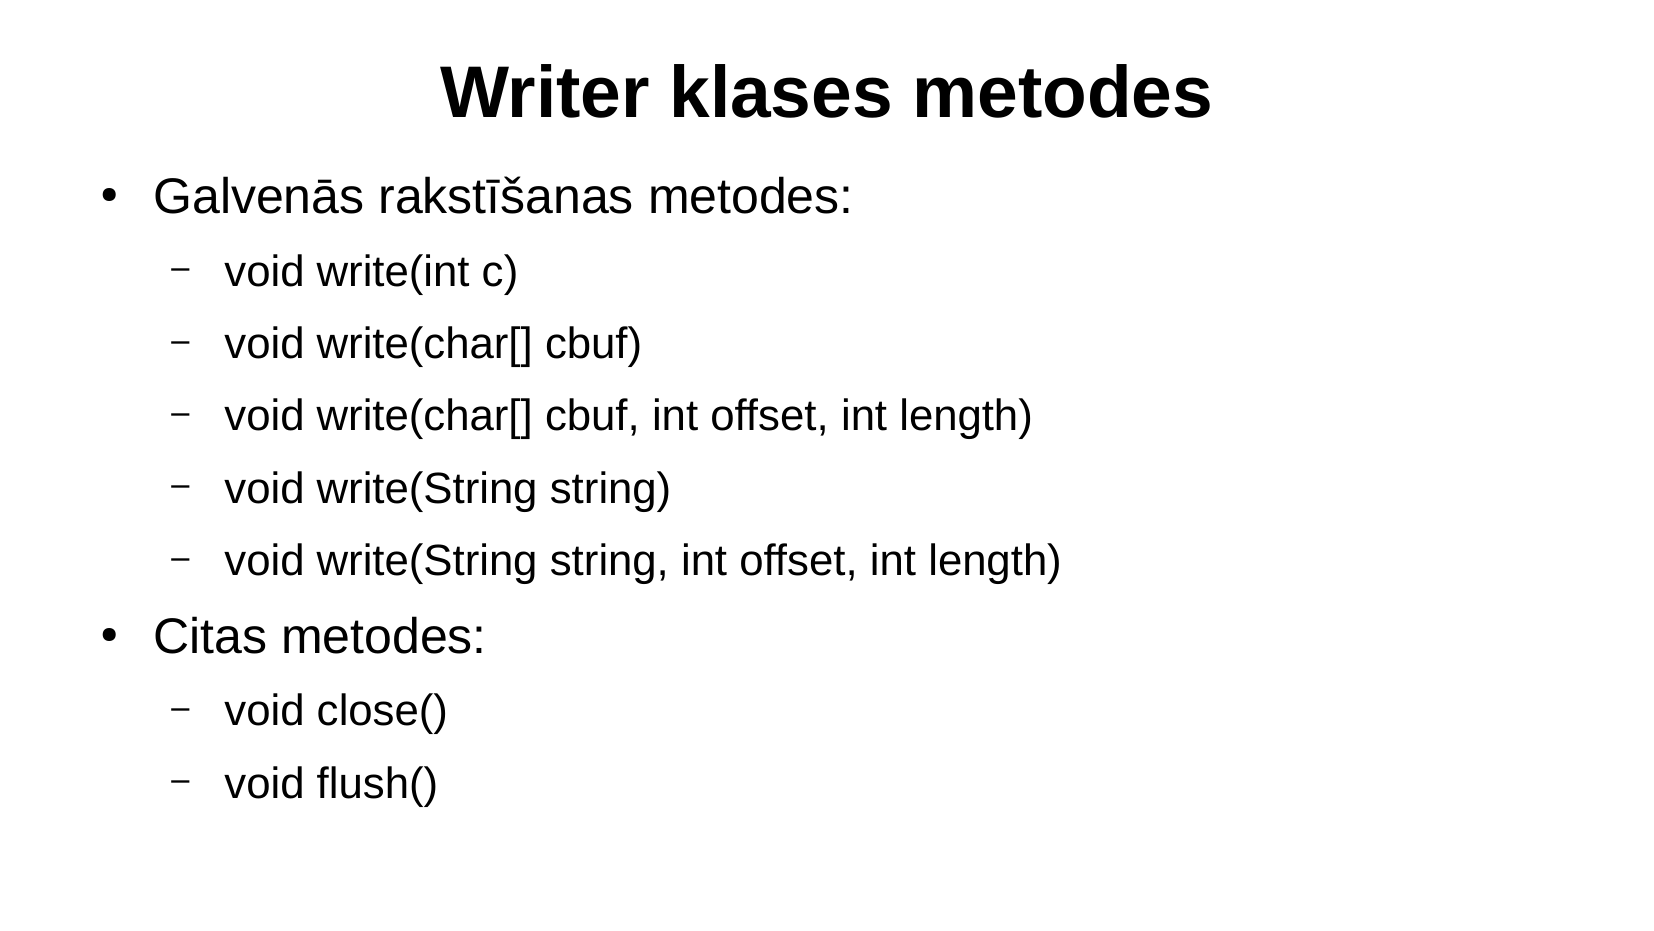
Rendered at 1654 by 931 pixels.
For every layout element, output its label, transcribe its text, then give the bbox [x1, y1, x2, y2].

title Writer klases metodes [82, 37, 1571, 147]
list Galvenās rakstīšanas metodes: void write(int c) void write(char[] cbuf) void write(char[] cbuf, int offset, int length) void write(String string) void write(String string, int offset, int length) Citas metodes: void close() void flush() [82, 168, 1538, 889]
